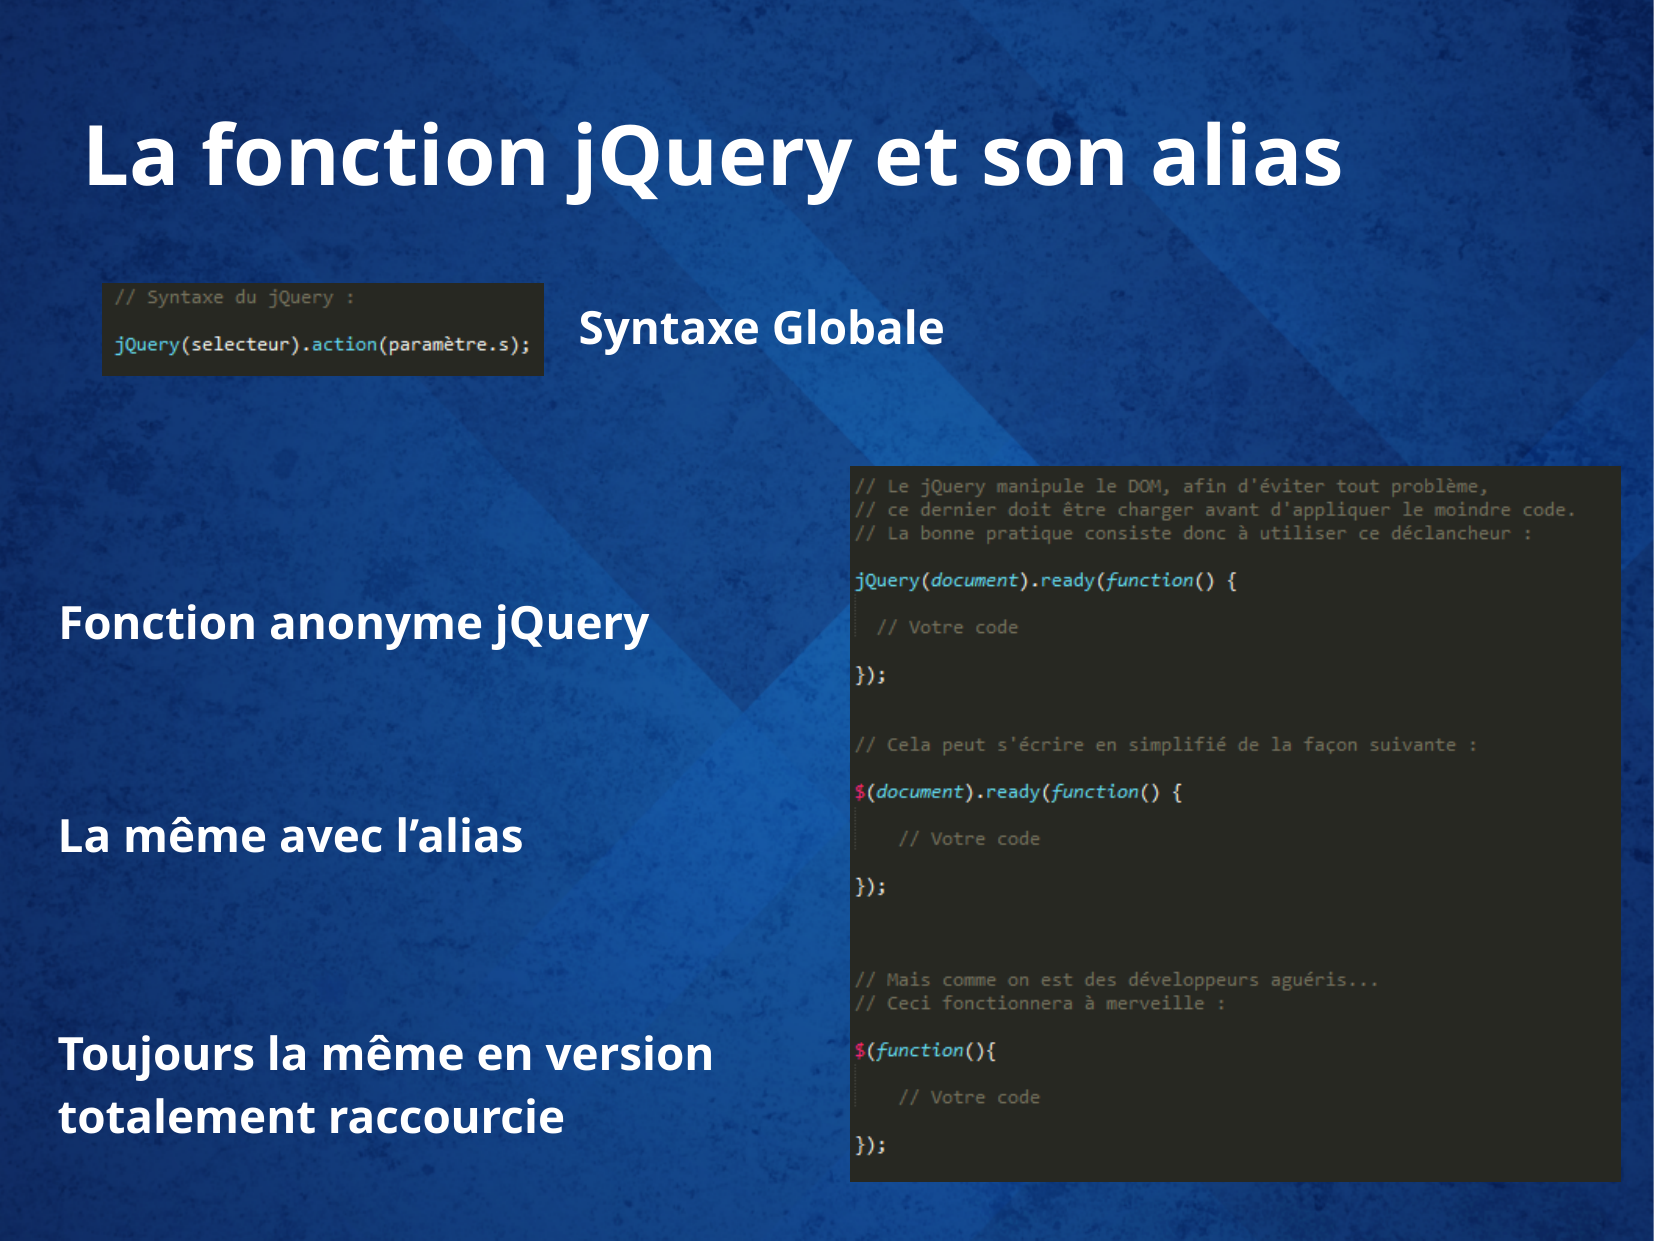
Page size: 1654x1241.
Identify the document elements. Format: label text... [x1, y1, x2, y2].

text_box Syntaxe Globale [578, 295, 1300, 360]
text_box Toujours la même en version totalement raccourcie [57, 1021, 779, 1151]
text_box La même avec l’alias [57, 803, 779, 868]
picture [0, 0, 1654, 1241]
text_box Fonction anonyme jQuery [58, 590, 779, 656]
title La fonction jQuery et son alias [82, 49, 1571, 257]
